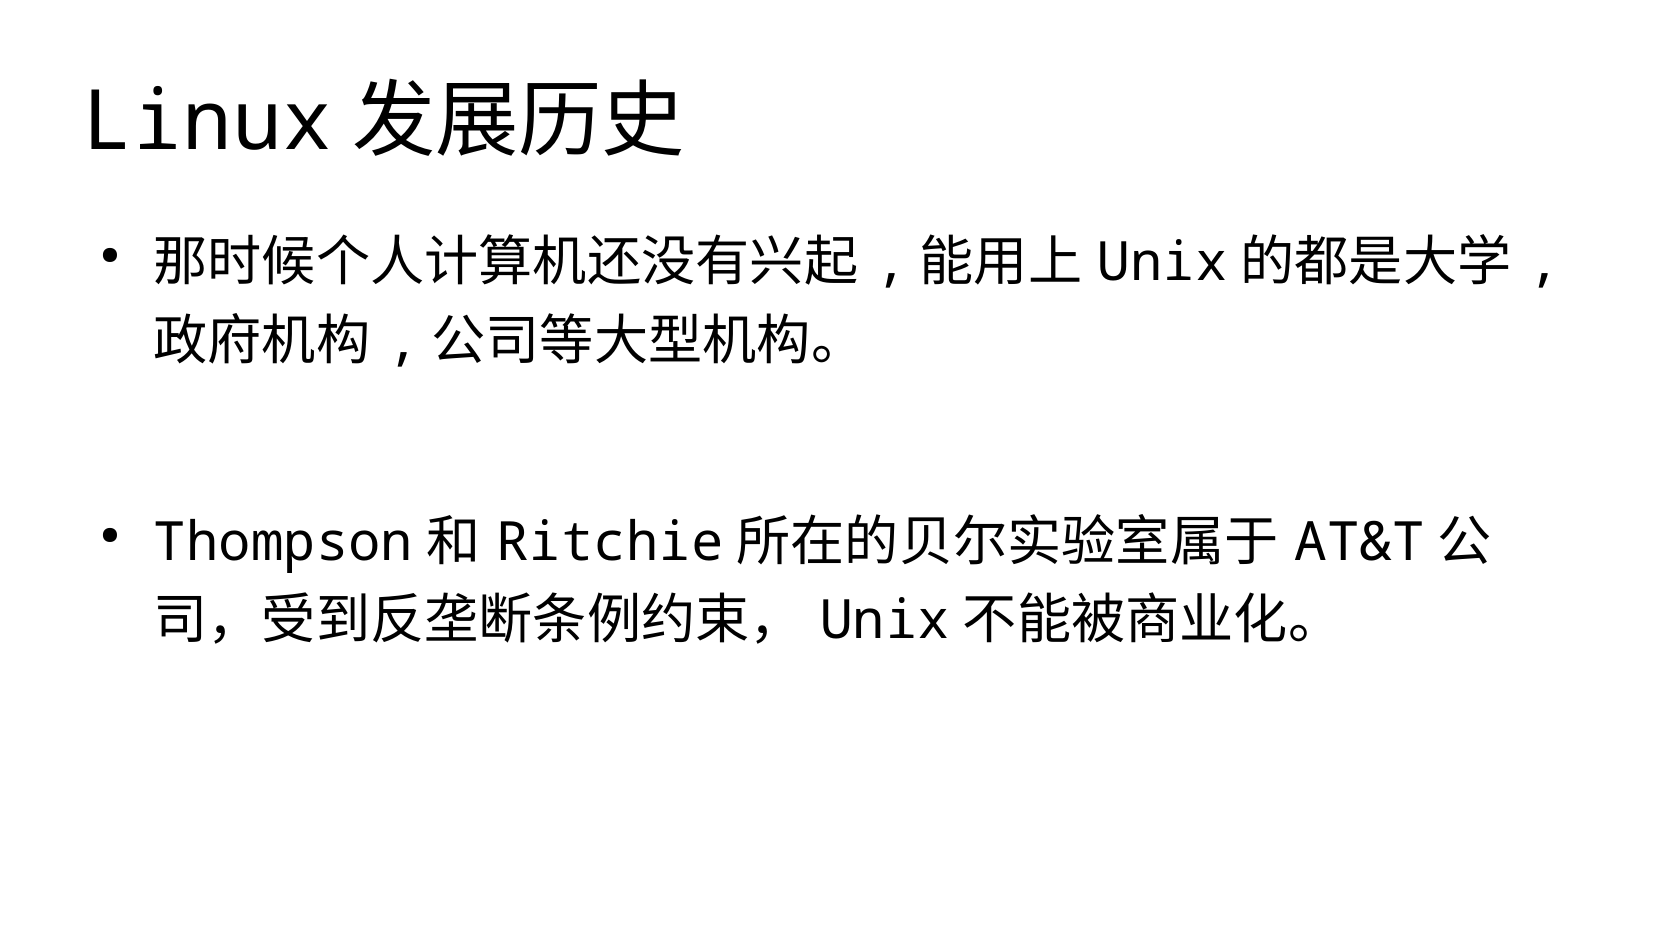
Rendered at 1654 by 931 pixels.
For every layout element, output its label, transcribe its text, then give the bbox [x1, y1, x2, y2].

list 那时候个人计算机还没有兴起,能用上Unix的都是大学,政府机构,公司等大型机构。 Thompson和Ritchie所在的贝尔实验室属于AT&T公司，受到反垄断条例约束，Unix不能被商业化。 [82, 217, 1571, 863]
title Linux发展历史 [82, 37, 1571, 189]
